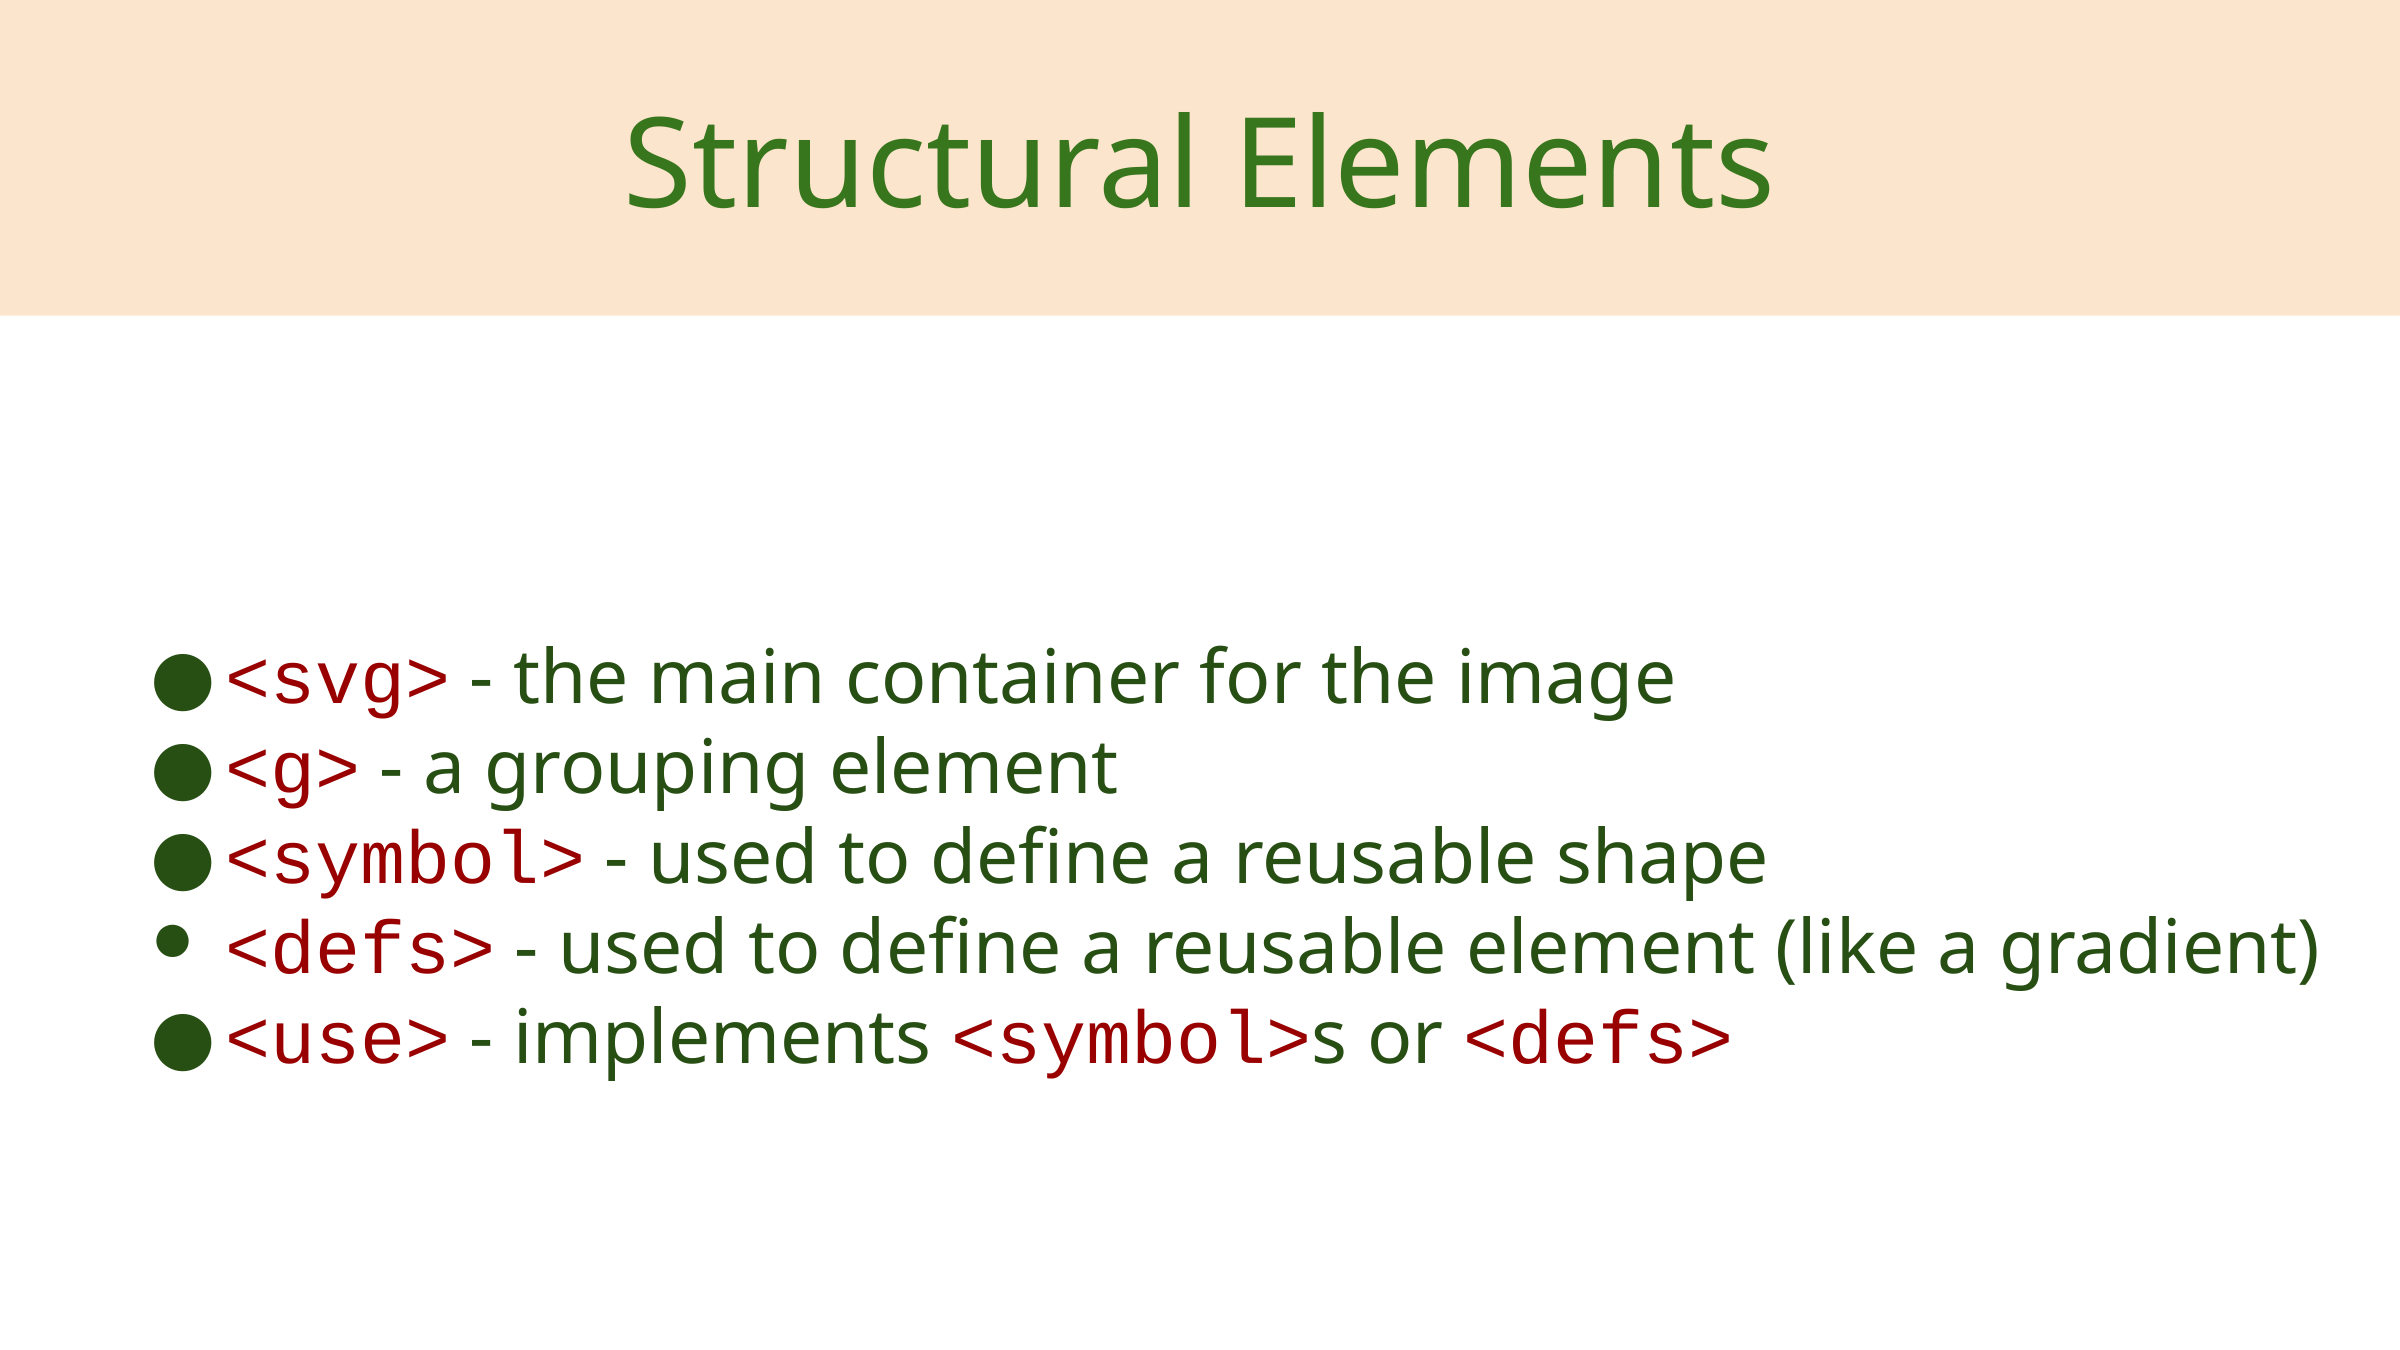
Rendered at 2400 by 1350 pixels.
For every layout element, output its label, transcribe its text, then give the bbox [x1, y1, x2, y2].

text_box <svg> - the main container for the image <g> - a grouping element <symbol> - used to define a reusable shape <defs> - used to define a reusable element (like a gradient) <use> - implements <symbol>s or <defs> [0, 356, 2400, 1350]
text_box Structural Elements [0, 0, 2400, 316]
